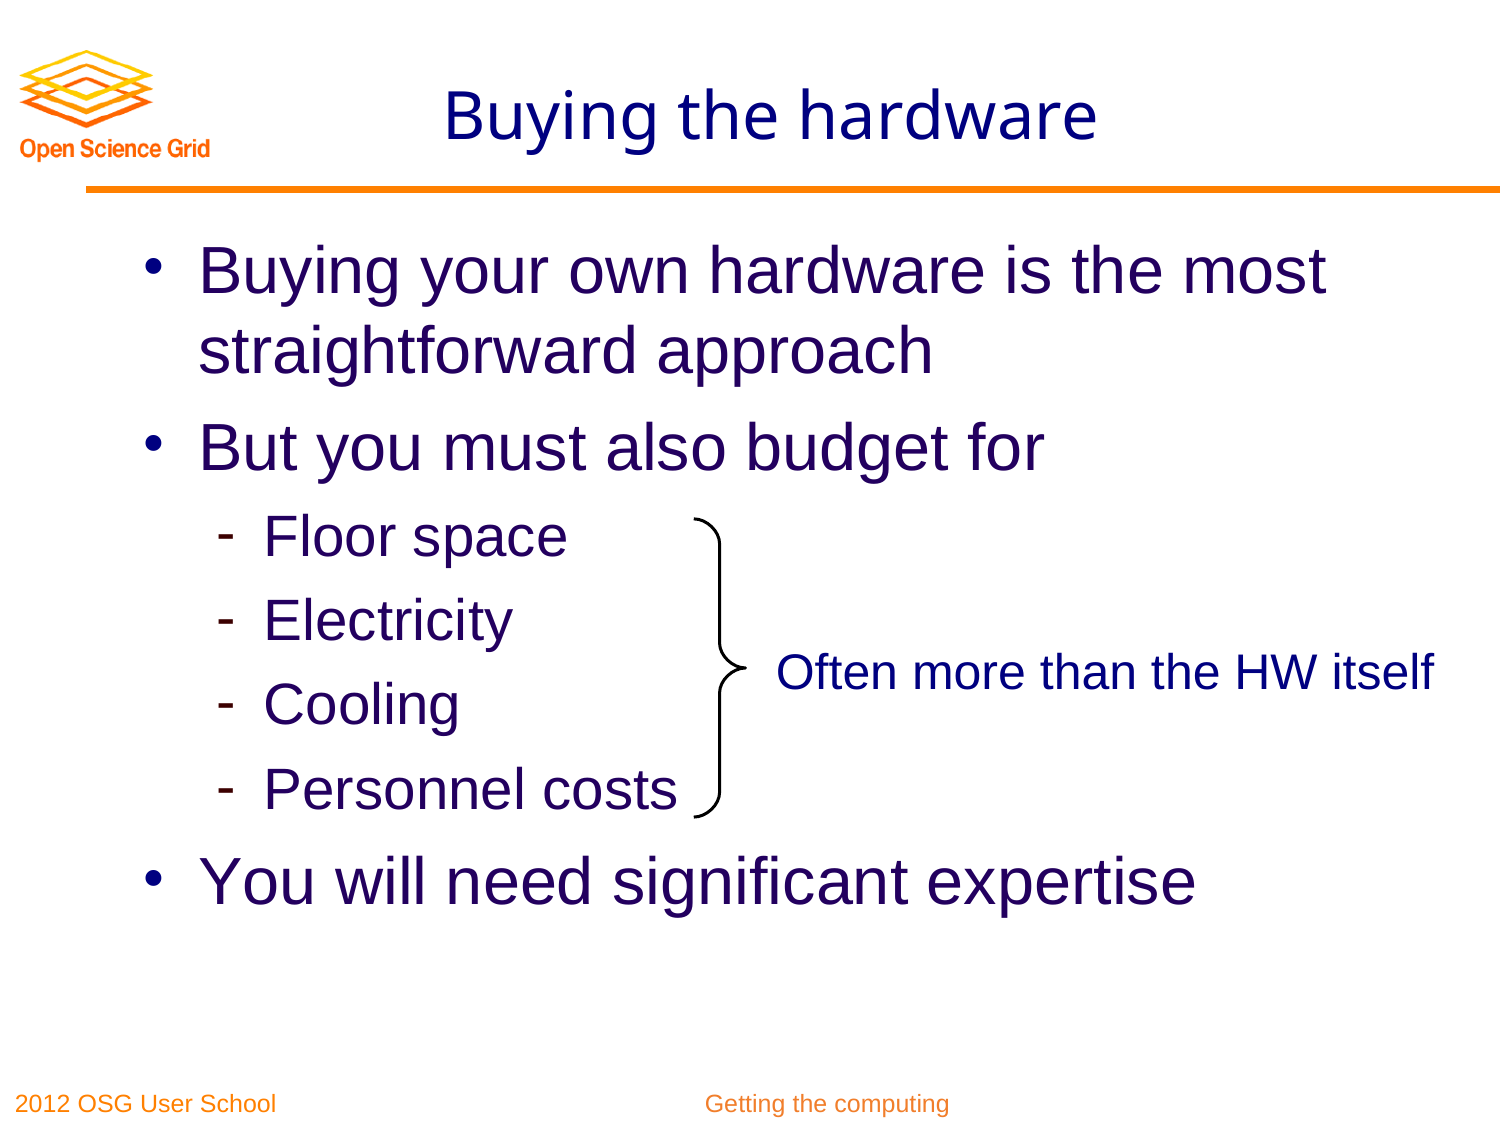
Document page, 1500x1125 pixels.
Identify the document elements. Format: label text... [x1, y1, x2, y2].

list Buying your own hardware is the most straightforward approach But you must also budget for Floor space Electricity Cooling Personnel costs You will need significant expertise [127, 218, 1403, 962]
text_box Often more than the HW itself [761, 632, 1451, 708]
title Buying the hardware [201, 11, 1342, 215]
picture [0, 27, 201, 179]
